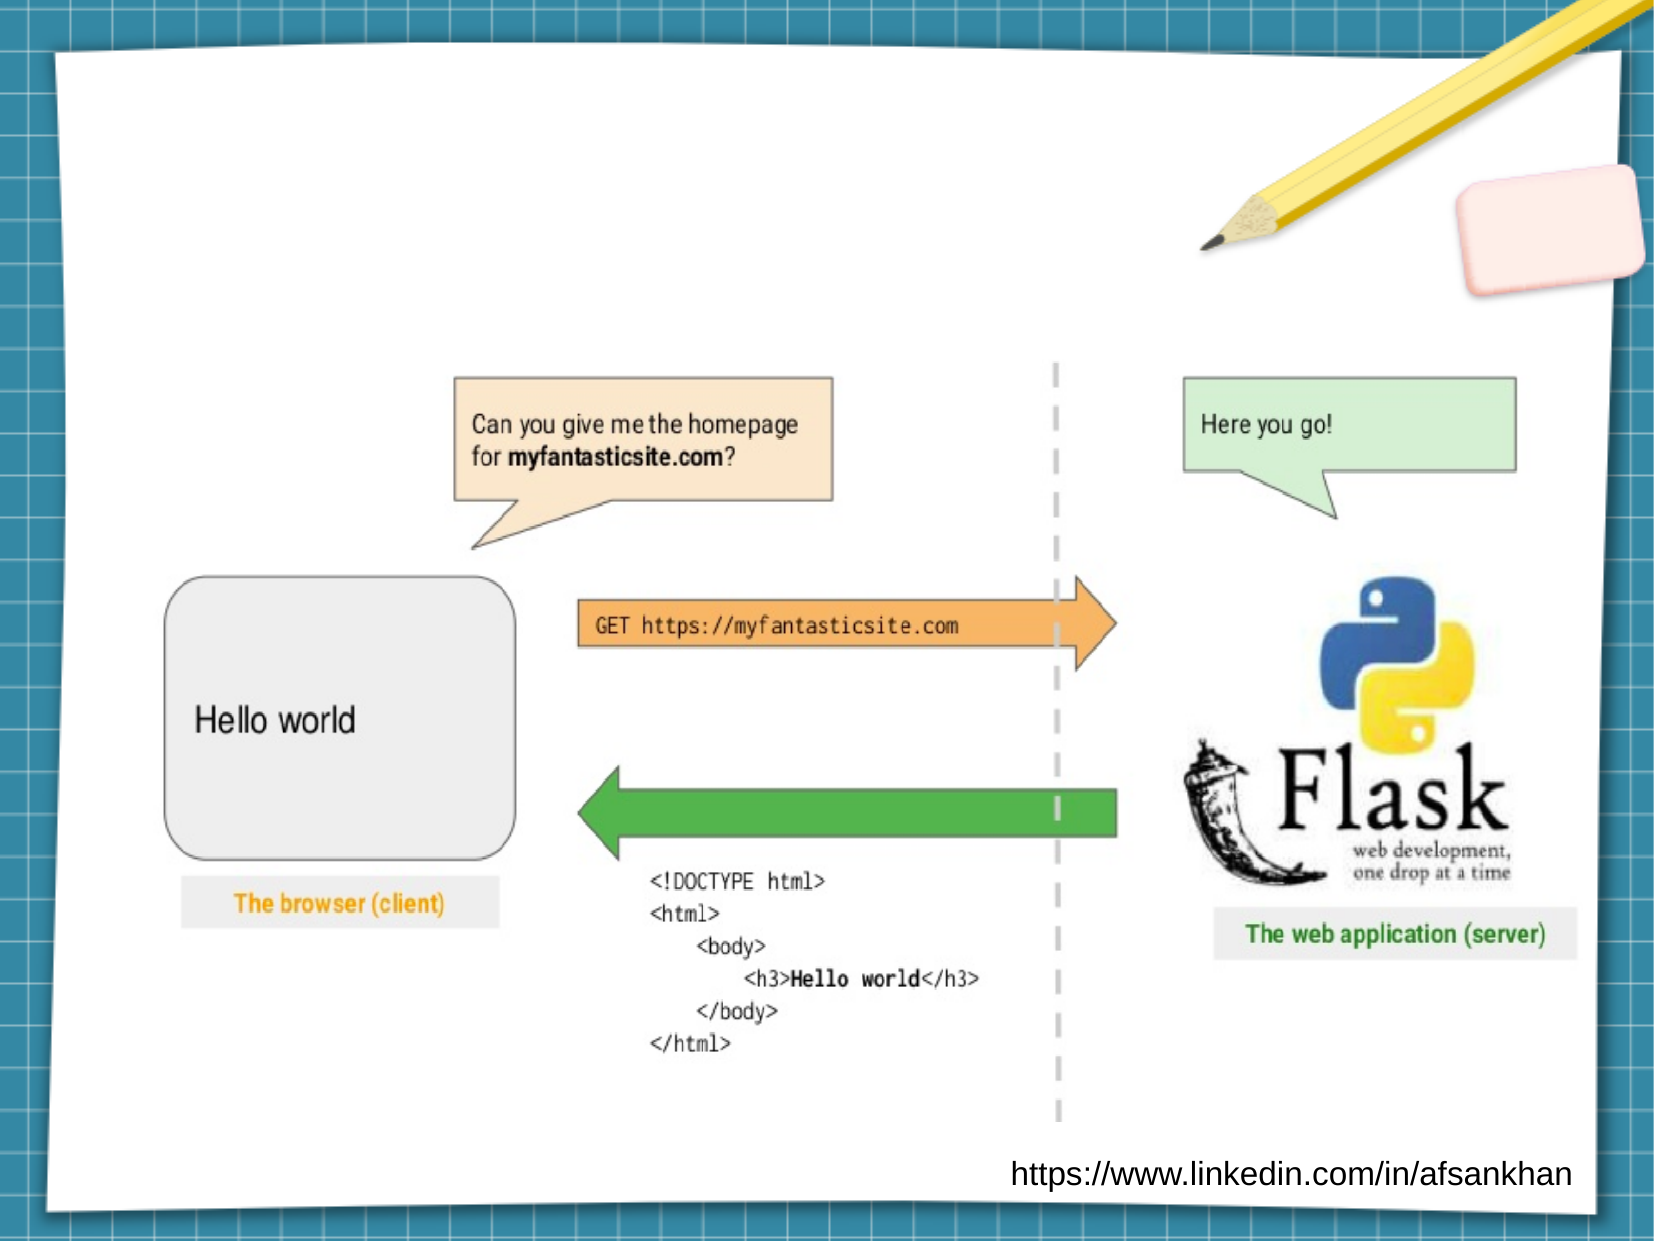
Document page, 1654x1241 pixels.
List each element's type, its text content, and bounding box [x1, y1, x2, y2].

picture [0, 0, 1654, 1241]
text_box https://www.linkedin.com/in/afsankhan [995, 1148, 1589, 1201]
